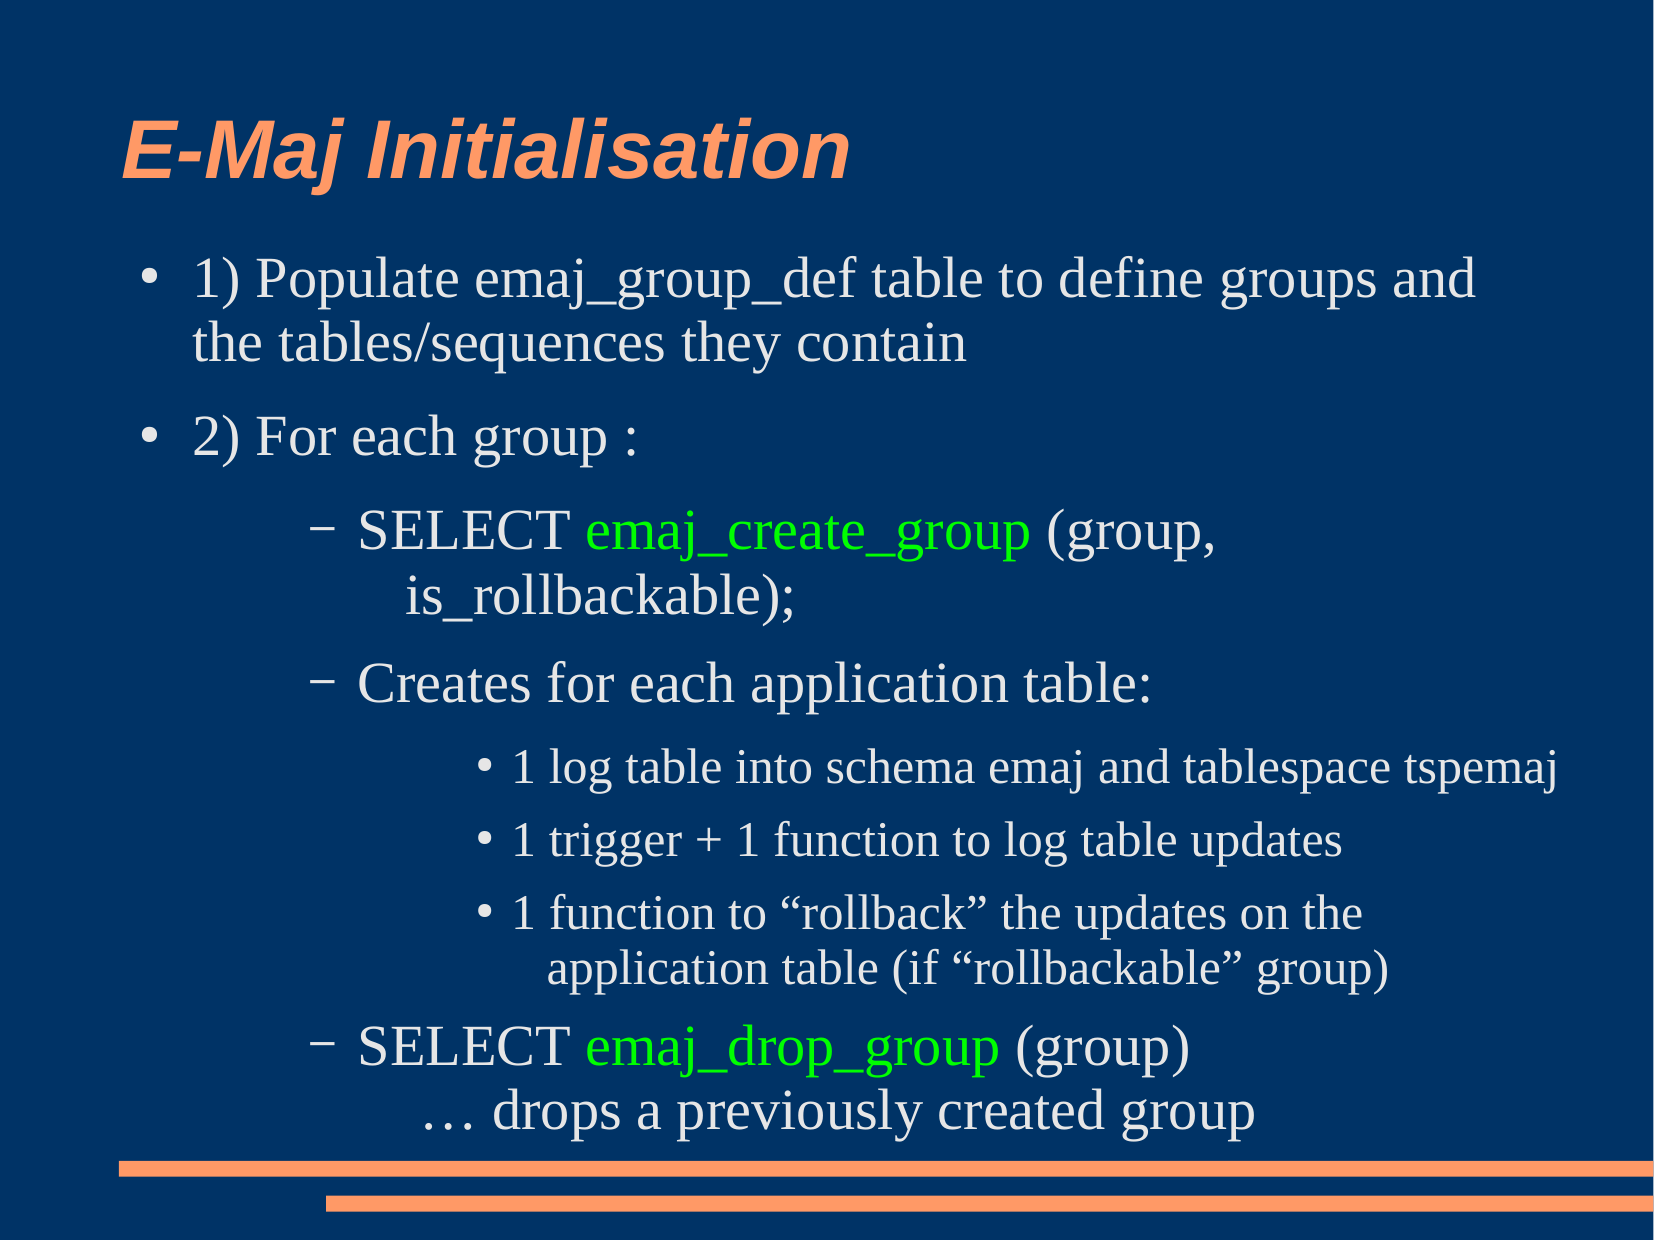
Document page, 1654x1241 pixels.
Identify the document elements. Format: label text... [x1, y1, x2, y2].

title E-Maj Initialisation [121, 53, 1534, 245]
list 1) Populate emaj_group_def table to define groups and the tables/sequences they contain 2) For each group : SELECT emaj_create_group (group, is_rollbackable); Creates for each application table: 1 log table into schema emaj and tablespace tspemaj 1 trigger + 1 function to log table updates 1 function to “rollback” the updates on the application table (if “rollbackable” group) SELECT emaj_drop_group (group) … drops a previously created group [121, 245, 1561, 1241]
